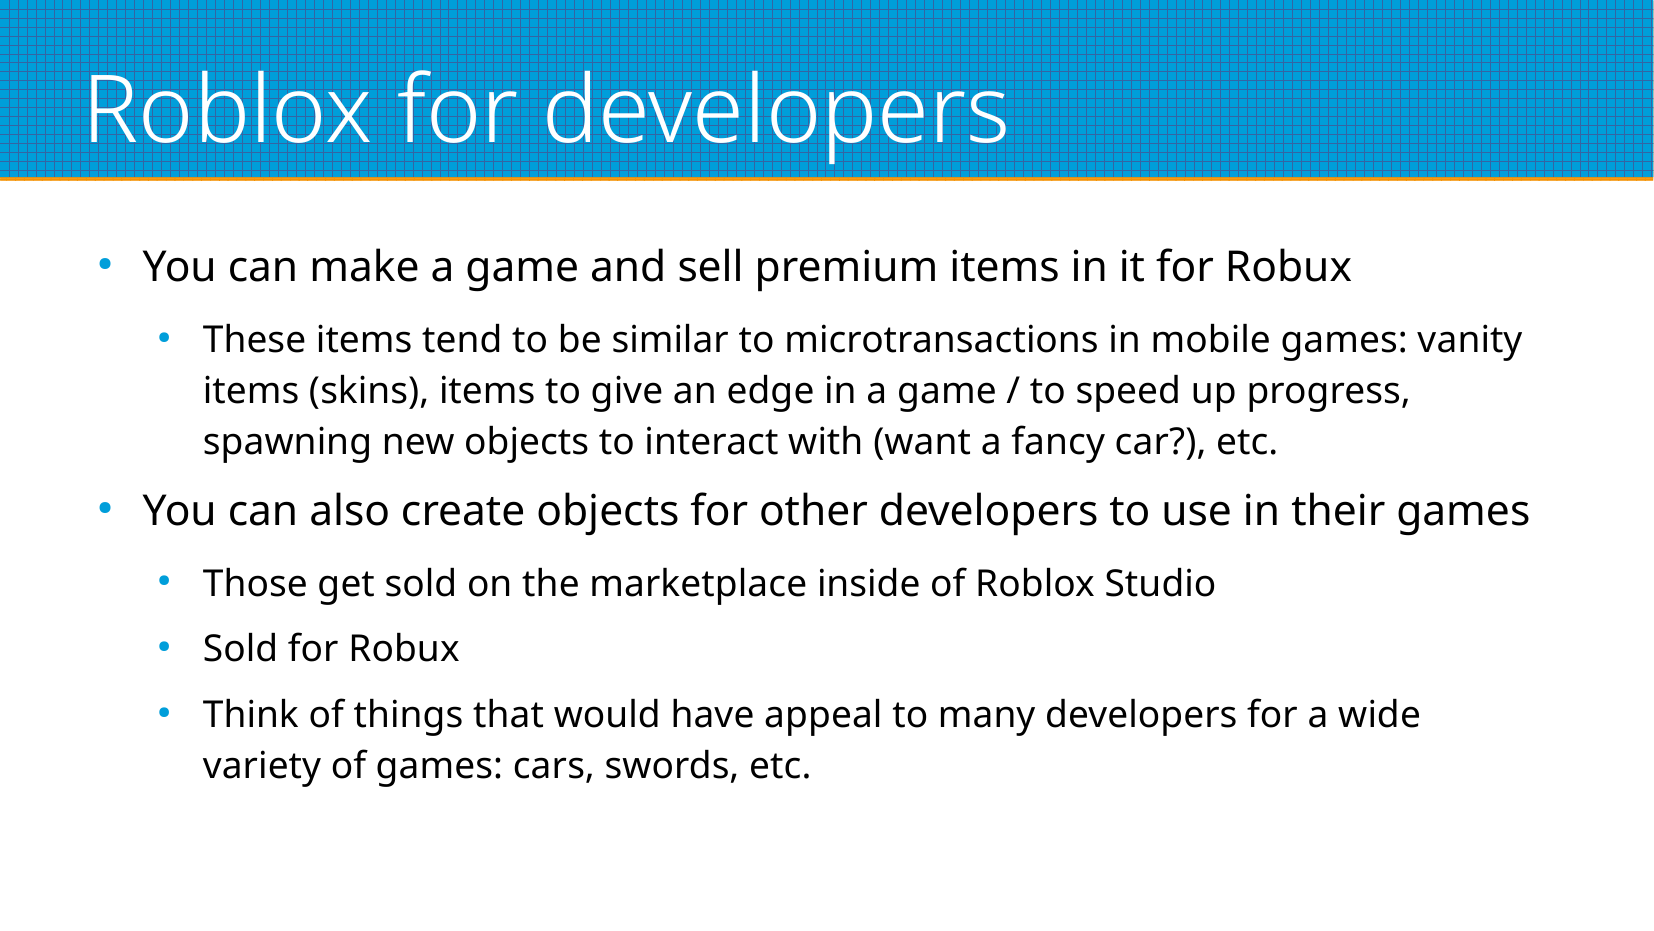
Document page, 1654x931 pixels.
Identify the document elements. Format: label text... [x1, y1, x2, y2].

list You can make a game and sell premium items in it for Robux These items tend to be similar to microtransactions in mobile games: vanity items (skins), items to give an edge in a game / to speed up progress, spawning new objects to interact with (want a fancy car?), etc. You can also create objects for other developers to use in their games Those get sold on the marketplace inside of Roblox Studio Sold for Robux Think of things that would have appeal to many developers for a wide variety of games: cars, swords, etc. [82, 236, 1538, 811]
title Roblox for developers [82, 14, 1571, 171]
